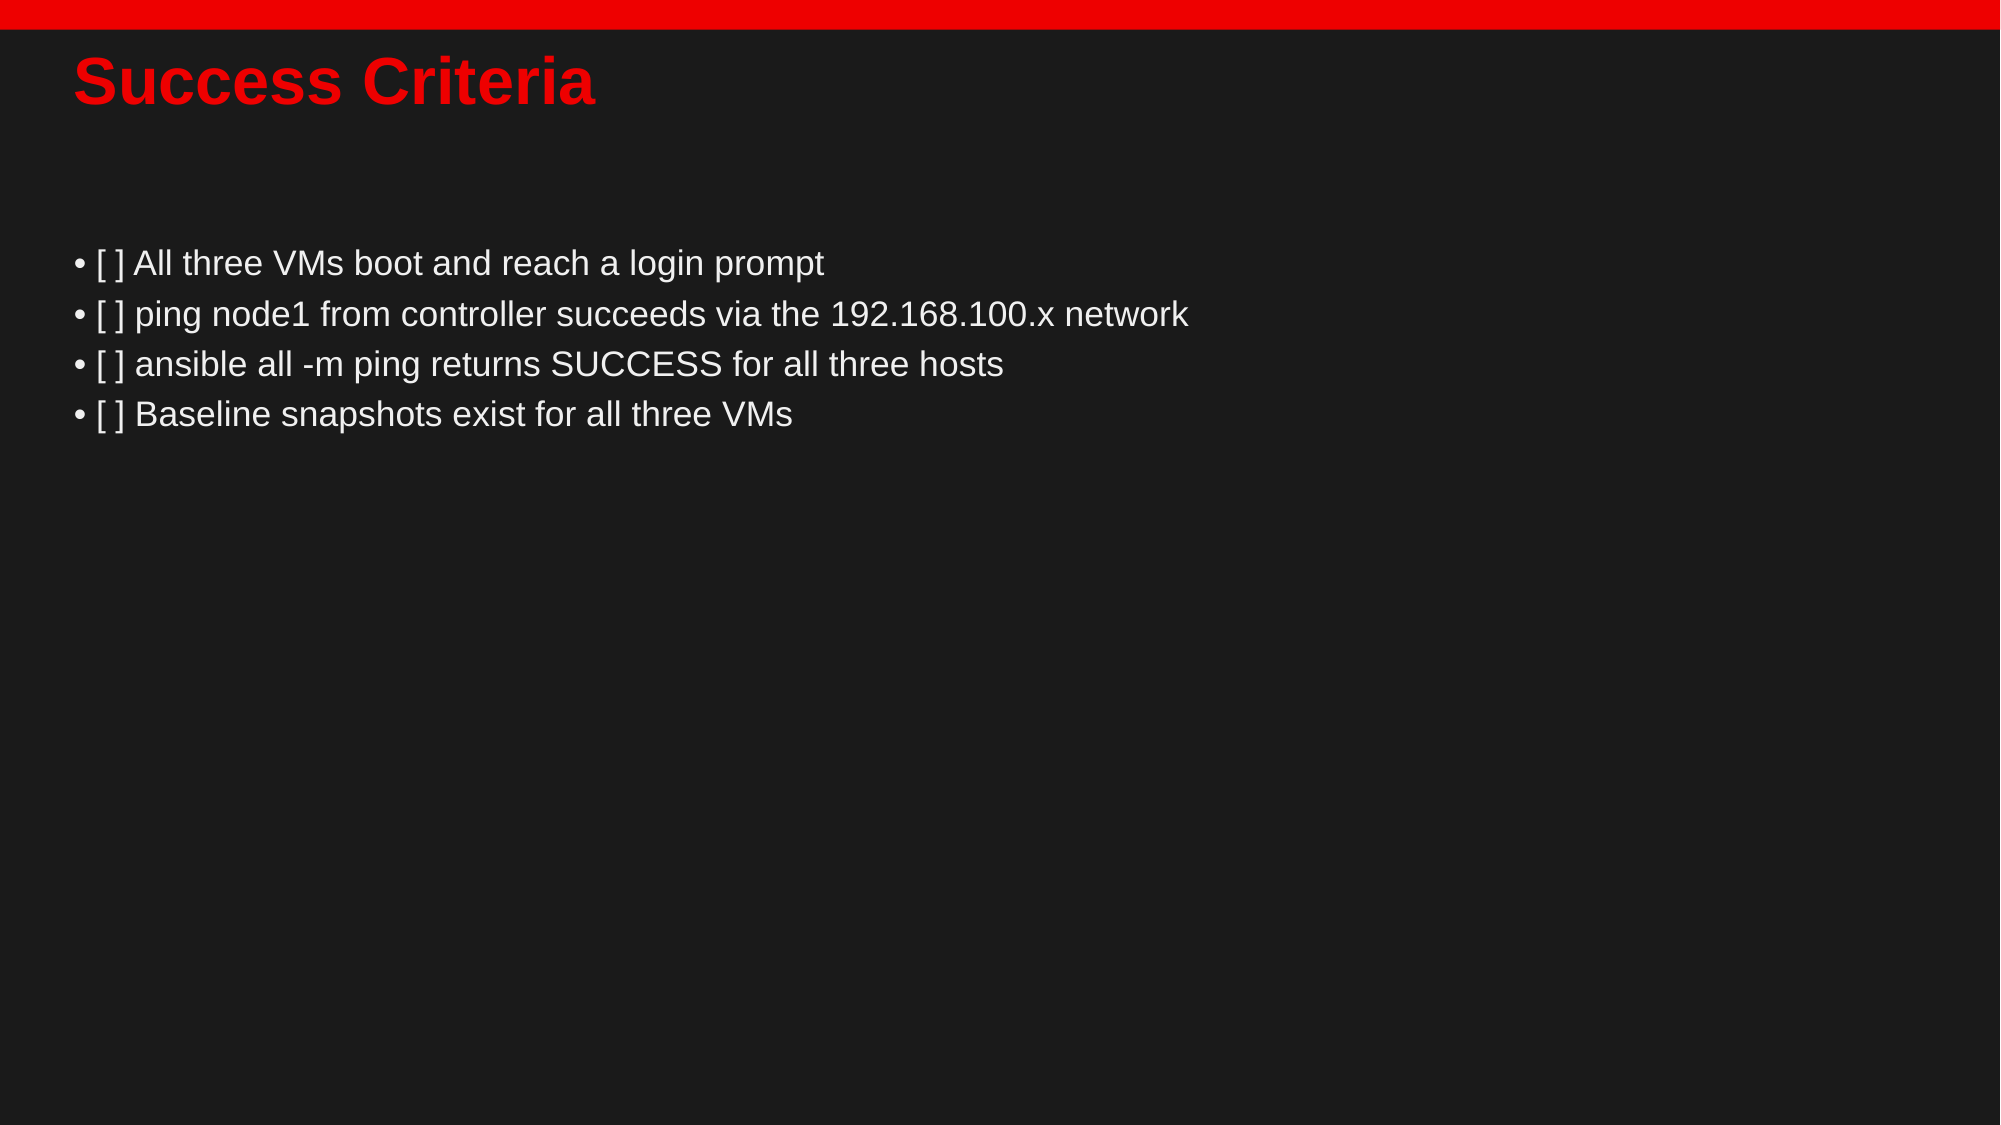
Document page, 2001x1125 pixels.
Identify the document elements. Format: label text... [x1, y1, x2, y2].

text_box • [ ] All three VMs boot and reach a login prompt • [ ] ping node1 from controller succeeds via the 192.168.100.x network • [ ] ansible all -m ping returns SUCCESS for all three hosts • [ ] Baseline snapshots exist for all three VMs [59, 236, 1942, 1037]
text_box [0, 0, 2001, 30]
text_box Success Criteria [59, 36, 1942, 208]
